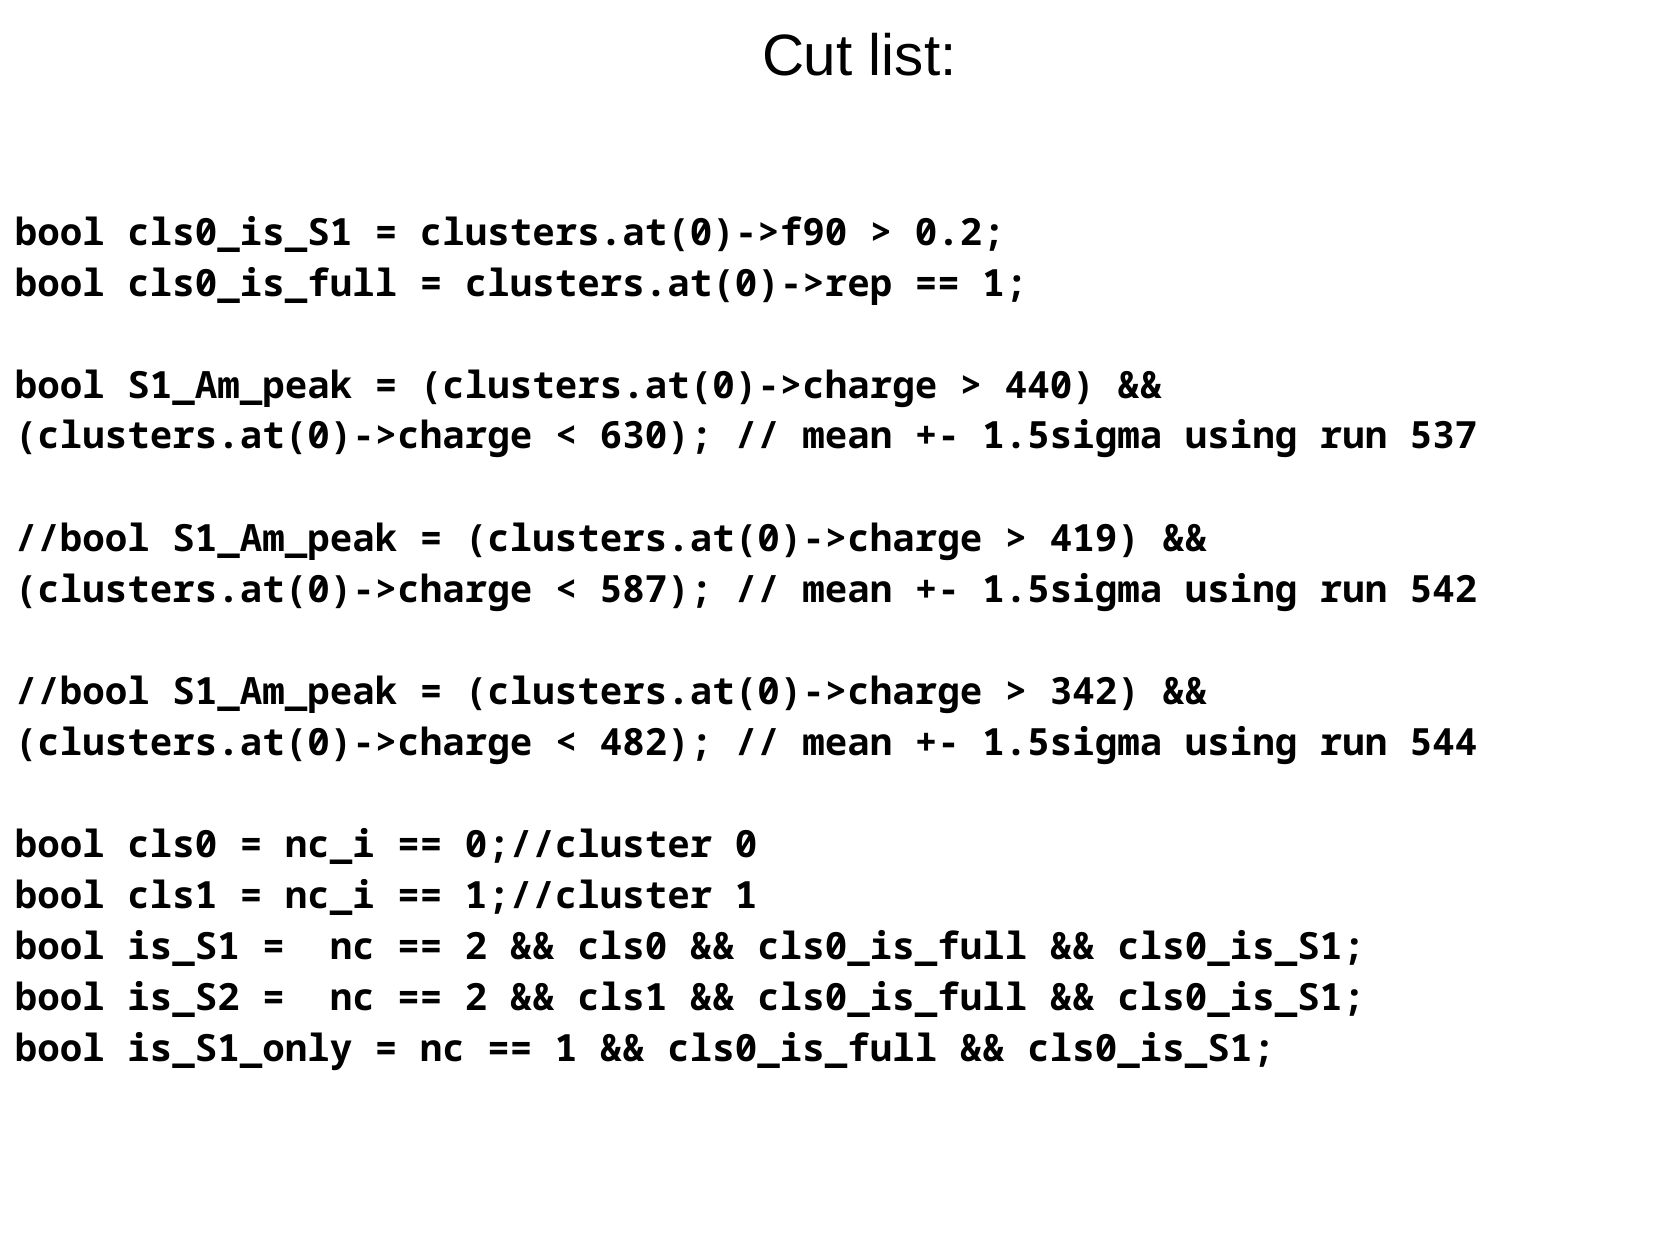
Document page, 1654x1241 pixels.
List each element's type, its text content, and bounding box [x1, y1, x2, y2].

text_box bool cls0_is_S1 = clusters.at(0)->f90 > 0.2; bool cls0_is_full = clusters.at(0)->rep == 1; bool S1_Am_peak = (clusters.at(0)->charge > 440) && (clusters.at(0)->charge < 630); // mean +- 1.5sigma using run 537 //bool S1_Am_peak = (clusters.at(0)->charge > 419) && (clusters.at(0)->charge < 587); // mean +- 1.5sigma using run 542 //bool S1_Am_peak = (clusters.at(0)->charge > 342) && (clusters.at(0)->charge < 482); // mean +- 1.5sigma using run 544 bool cls0 = nc_i == 0;//cluster 0 bool cls1 = nc_i == 1;//cluster 1 bool is_S1 = nc == 2 && cls0 && cls0_is_full && cls0_is_S1; bool is_S2 = nc == 2 && cls1 && cls0_is_full && cls0_is_S1; bool is_S1_only = nc == 1 && cls0_is_full && cls0_is_S1; [0, 146, 1654, 1032]
text_box Cut list: [518, 15, 1201, 146]
